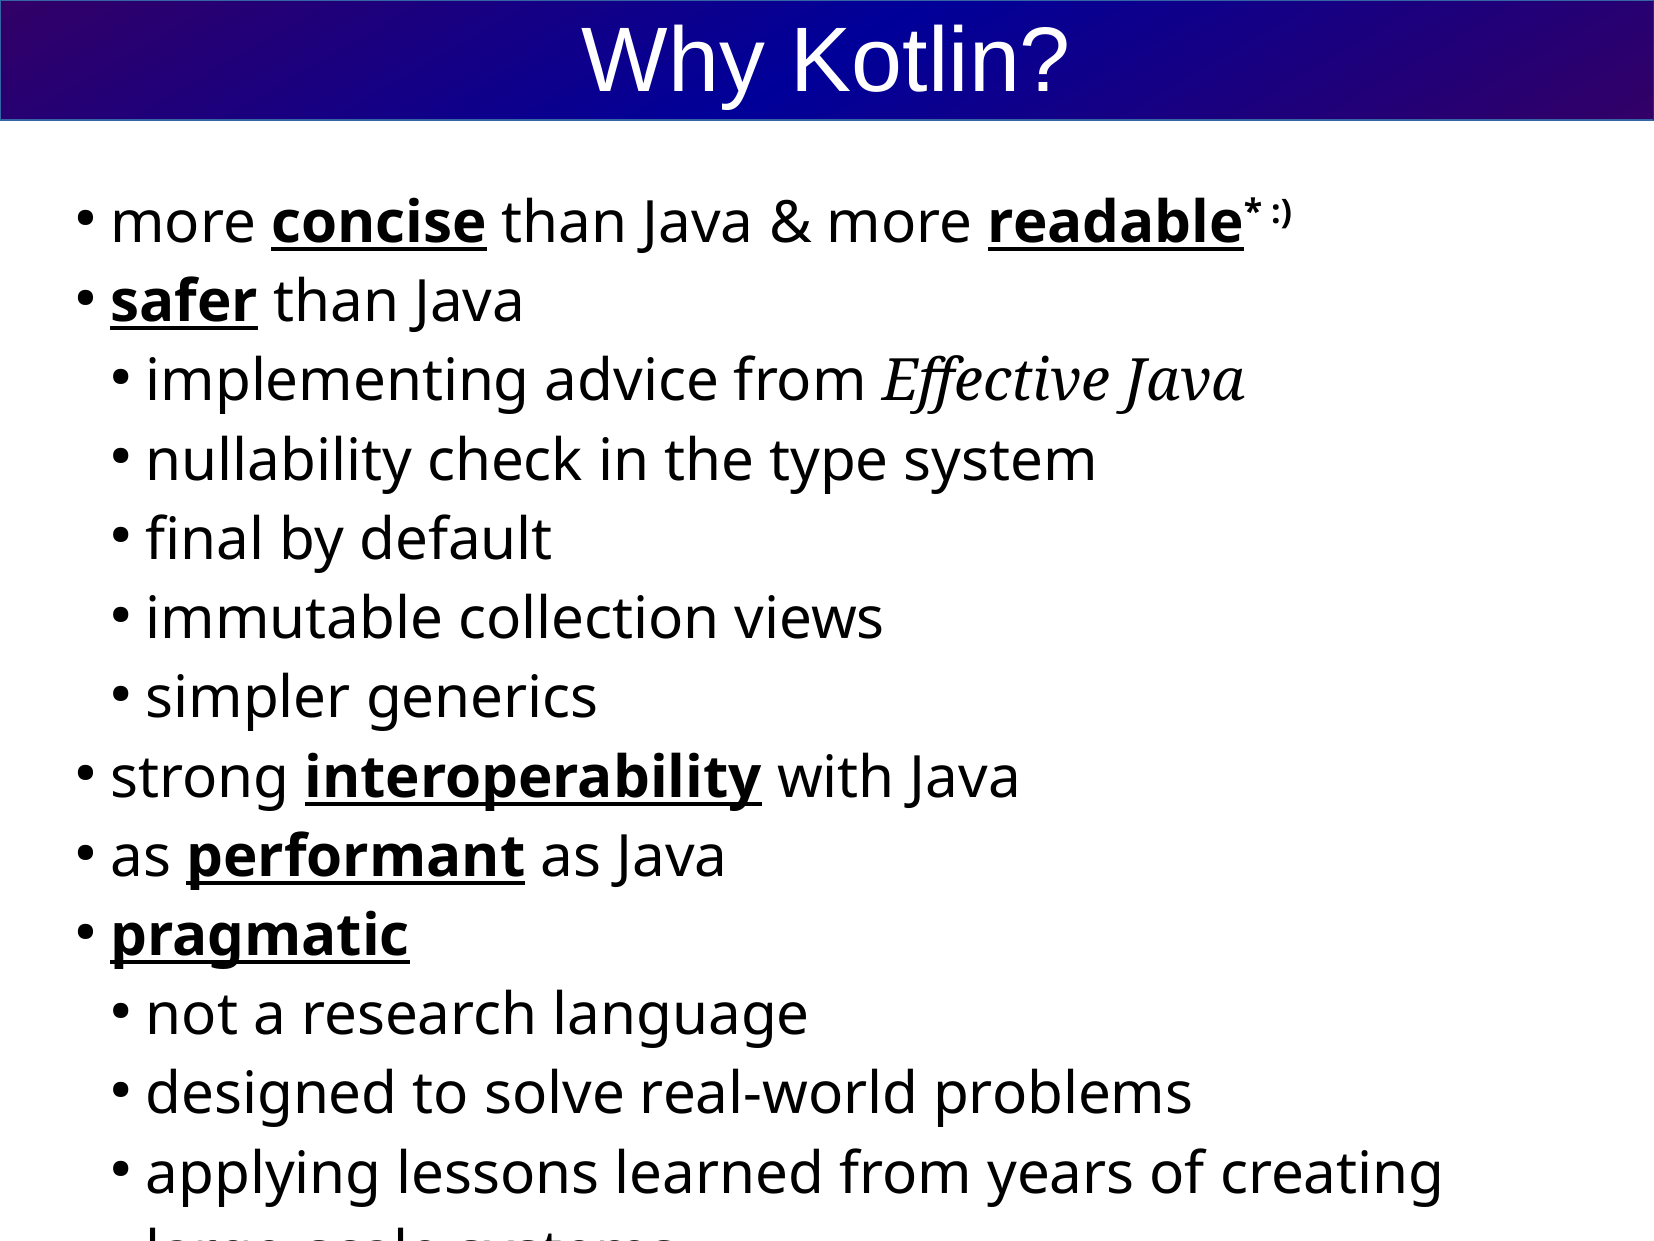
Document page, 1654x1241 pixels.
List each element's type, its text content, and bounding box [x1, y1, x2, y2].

title Why Kotlin? [0, 0, 1654, 121]
subtitle more concise than Java & more readable* :) safer than Java implementing advice from Effective Java nullability check in the type system final by default immutable collection views simpler generics strong interoperability with Java as performant as Java pragmatic not a research language designed to solve real-world problems applying lessons learned from years of creating large-scale systems [75, 180, 1591, 1172]
